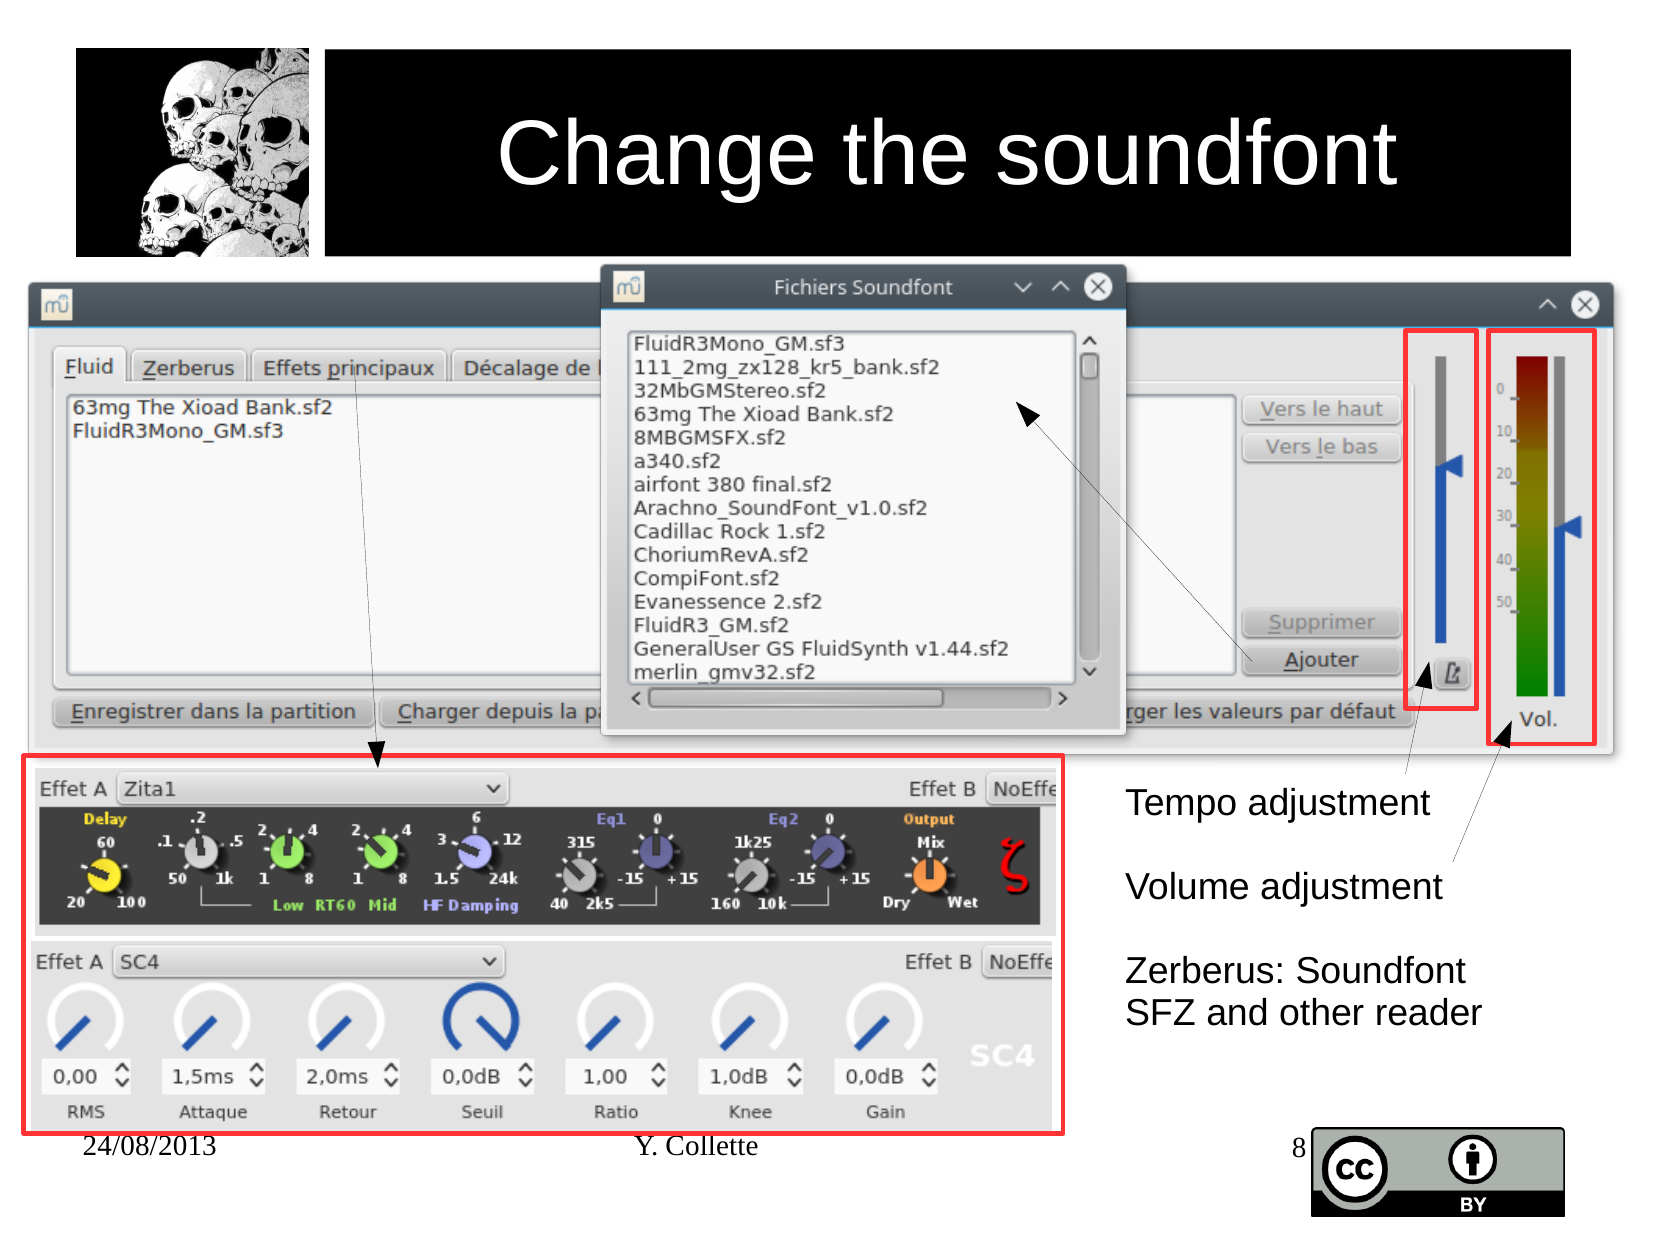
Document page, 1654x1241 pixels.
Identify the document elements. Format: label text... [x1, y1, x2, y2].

picture [1491, 333, 1592, 742]
text_box Tempo adjustment Volume adjustment Zerberus: Soundfont SFZ and other reader [1110, 774, 1560, 1041]
picture [1408, 333, 1474, 706]
title Change the soundfont [324, 49, 1571, 257]
picture [76, 48, 309, 257]
picture [18, 254, 1634, 775]
picture [26, 758, 1061, 936]
picture [31, 941, 1052, 1131]
picture [1311, 1127, 1565, 1217]
